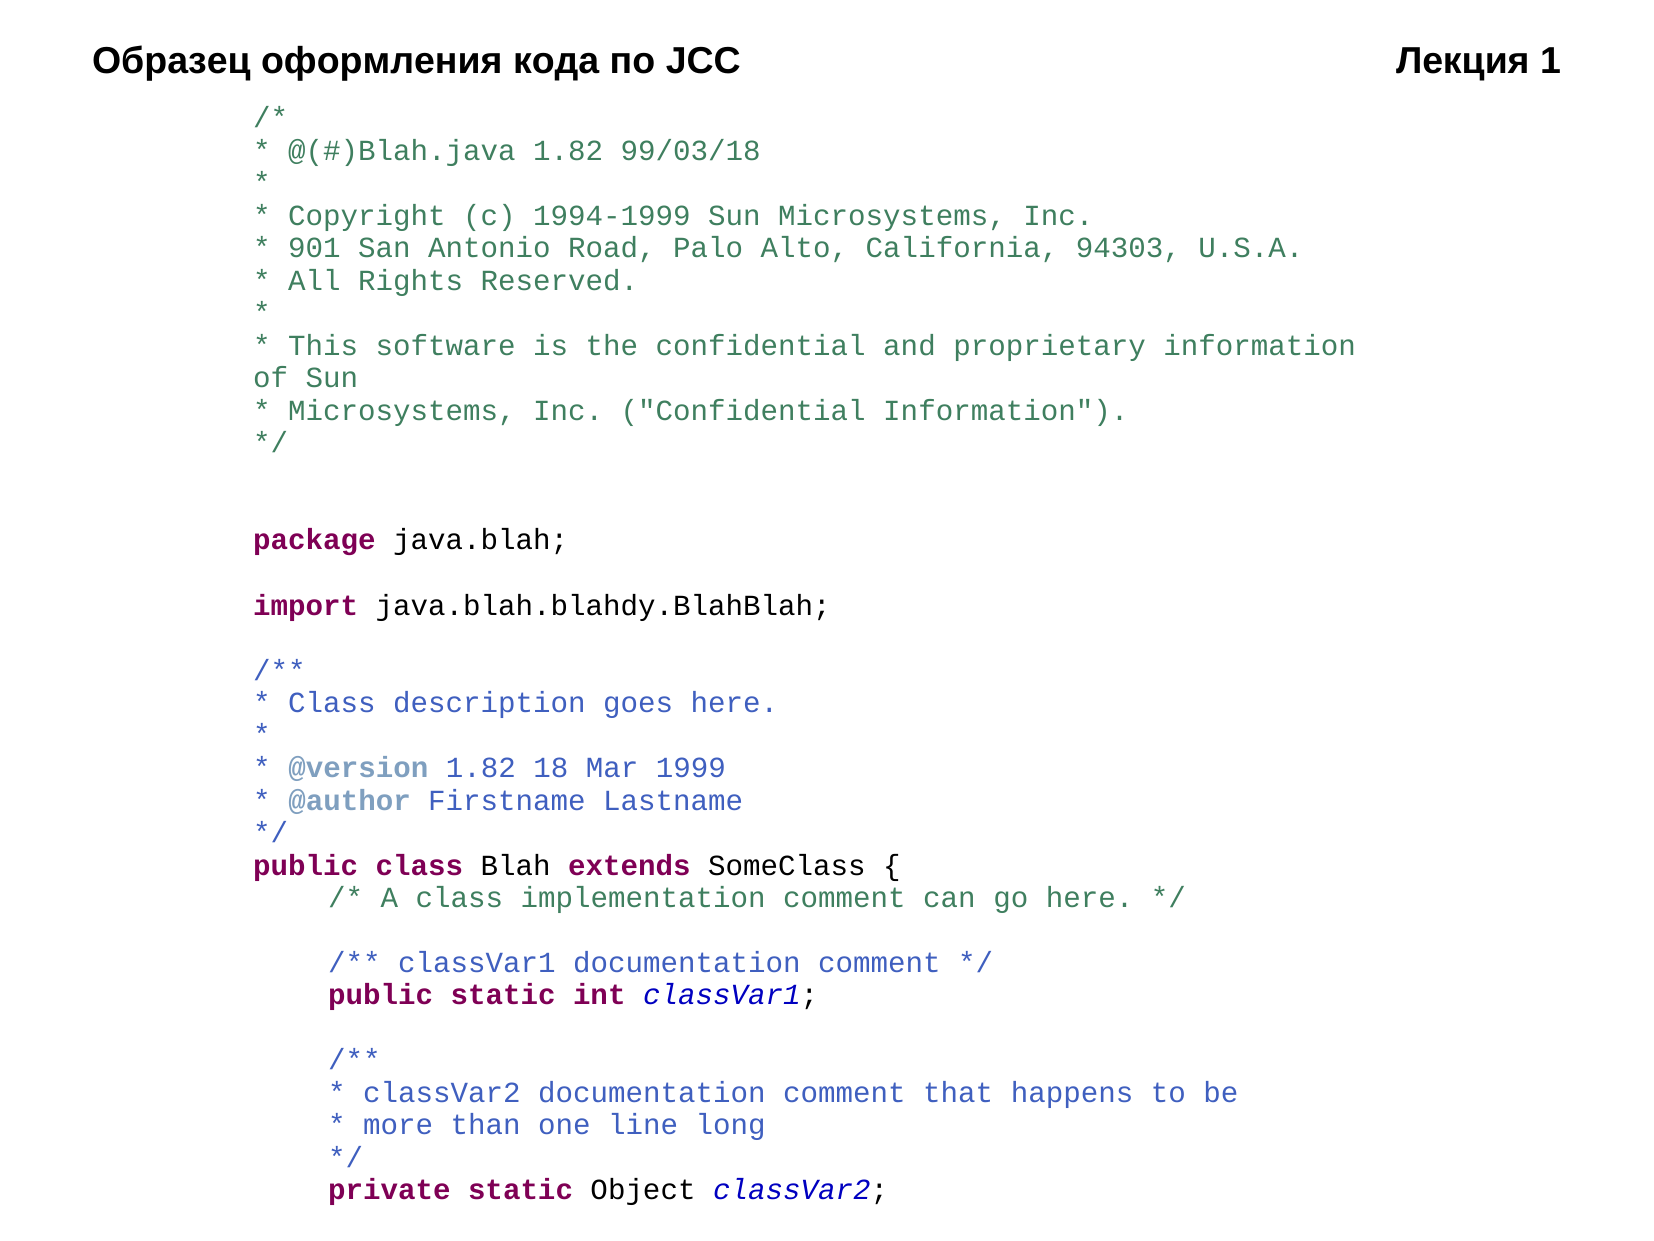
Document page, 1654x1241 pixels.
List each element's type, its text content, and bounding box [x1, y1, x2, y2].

text_box Образец оформления кода по JCC Лекция 1 [82, 25, 1571, 95]
text_box /* * @(#)Blah.java 1.82 99/03/18 * * Copyright (c) 1994-1999 Sun Microsystems, Inc. * 901 San Antonio Road, Palo Alto, California, 94303, U.S.A. * All Rights Reserved. * * This software is the confidential and proprietary information of Sun * Microsystems, Inc. ("Confidential Information"). */ package java.blah; import java.blah.blahdy.BlahBlah; /** * Class description goes here. * * @version 1.82 18 Mar 1999 * @author Firstname Lastname */ public class Blah extends SomeClass { /* A class implementation comment can go here. */ /** classVar1 documentation comment */ public static int classVar1; /** * classVar2 documentation comment that happens to be * more than one line long */ private static Object classVar2; [238, 94, 1383, 1214]
